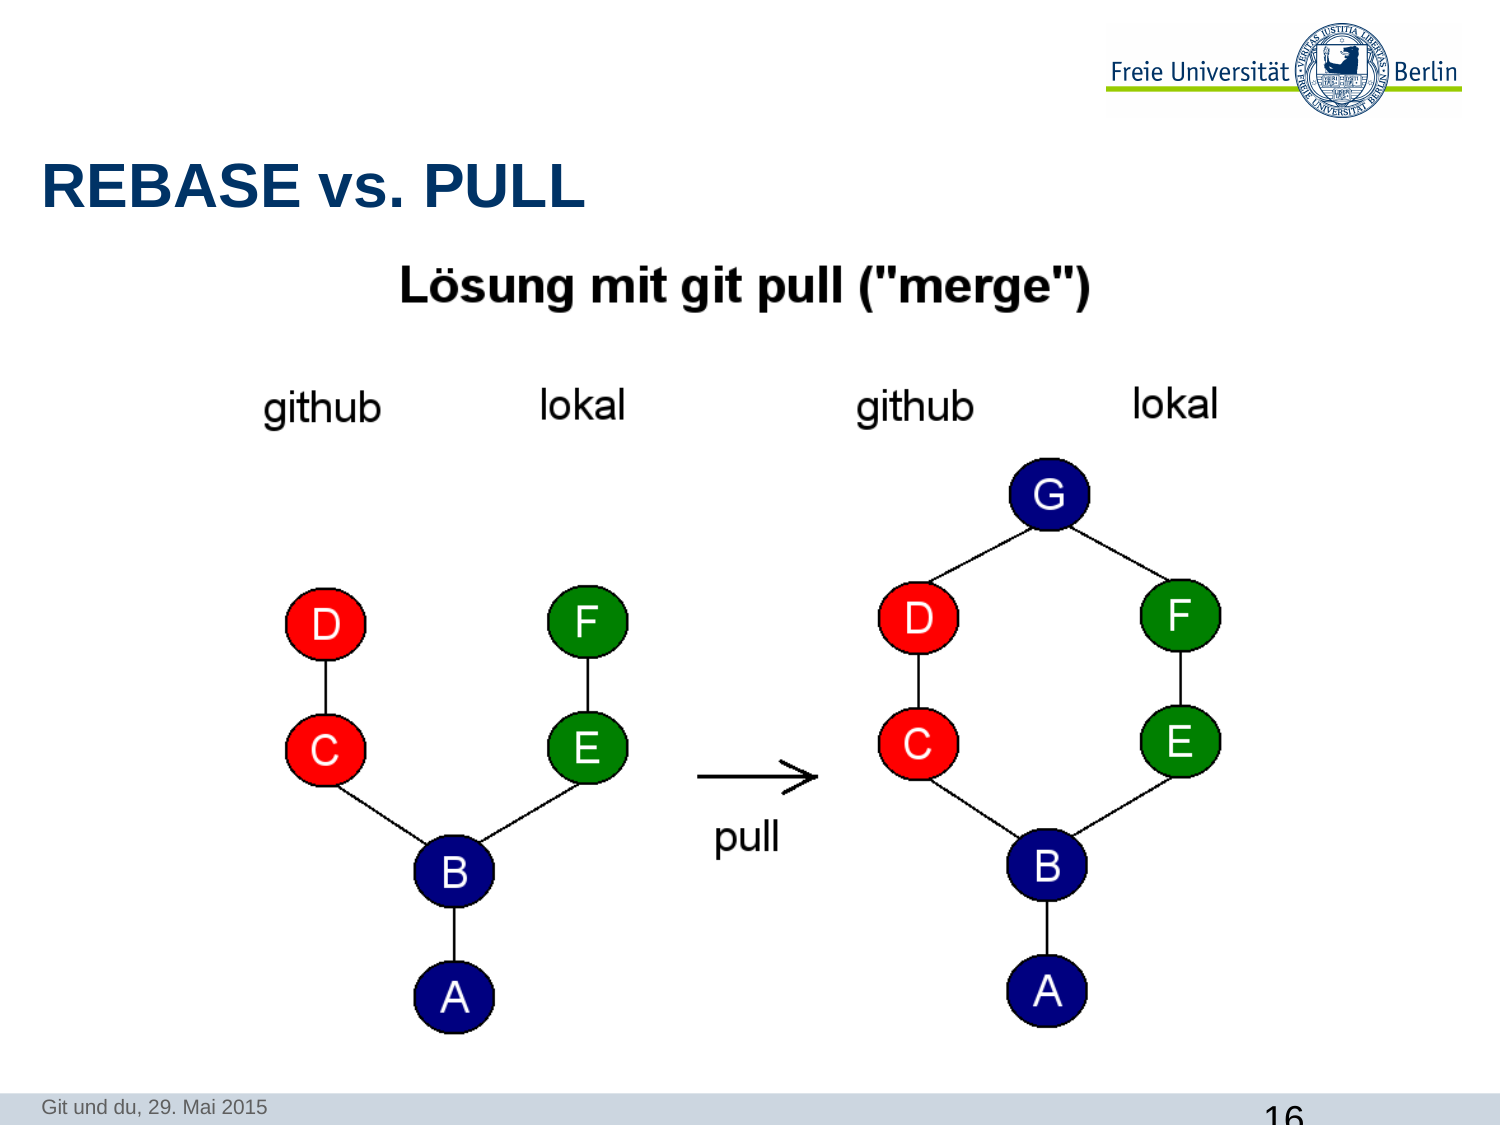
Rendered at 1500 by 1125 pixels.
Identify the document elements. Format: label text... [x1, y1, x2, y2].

picture [1106, 23, 1462, 118]
title REBASE vs. PULL [41, 150, 1460, 221]
picture [247, 239, 1252, 1051]
